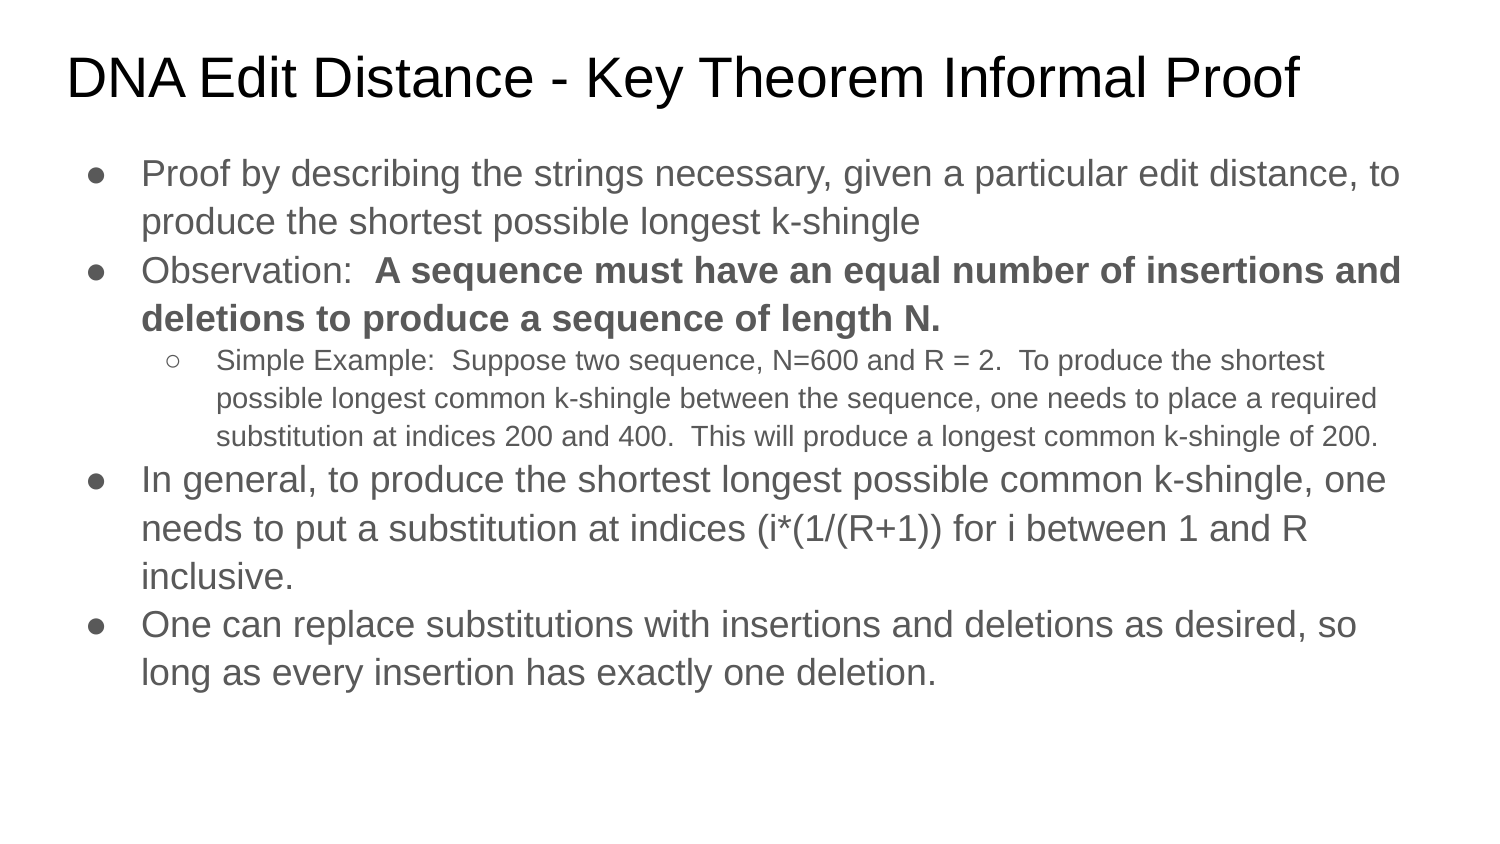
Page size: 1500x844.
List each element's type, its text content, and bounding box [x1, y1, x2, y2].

title DNA Edit Distance - Key Theorem Informal Proof [51, 30, 1449, 125]
list Proof by describing the strings necessary, given a particular edit distance, to produce the shortest possible longest k-shingle Observation: A sequence must have an equal number of insertions and deletions to produce a sequence of length N. Simple Example: Suppose two sequence, N=600 and R = 2. To produce the shortest possible longest common k-shingle between the sequence, one needs to place a required substitution at indices 200 and 400. This will produce a longest common k-shingle of 200. In general, to produce the shortest longest possible common k-shingle, one needs to put a substitution at indices (i*(1/(R+1)) for i between 1 and R inclusive. One can replace substitutions with insertions and deletions as desired, so long as every insertion has exactly one deletion. [51, 131, 1449, 818]
